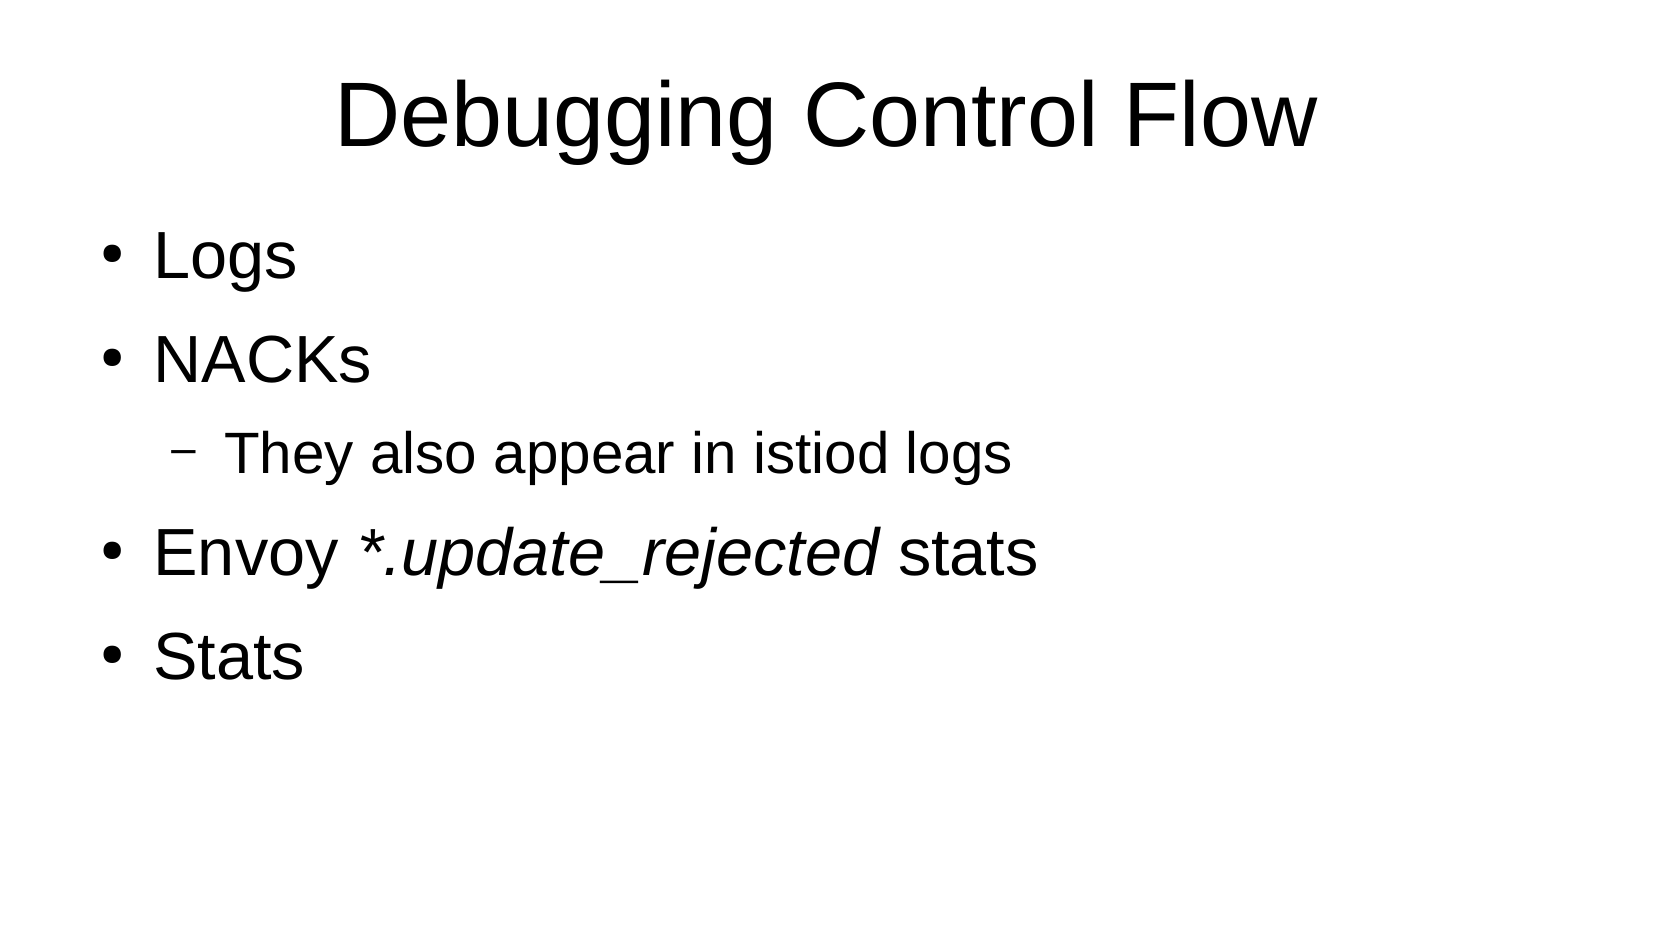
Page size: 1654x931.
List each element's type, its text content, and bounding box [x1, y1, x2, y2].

title Debugging Control Flow [82, 37, 1571, 193]
list Logs NACKs They also appear in istiod logs Envoy *.update_rejected stats Stats [82, 217, 1571, 758]
